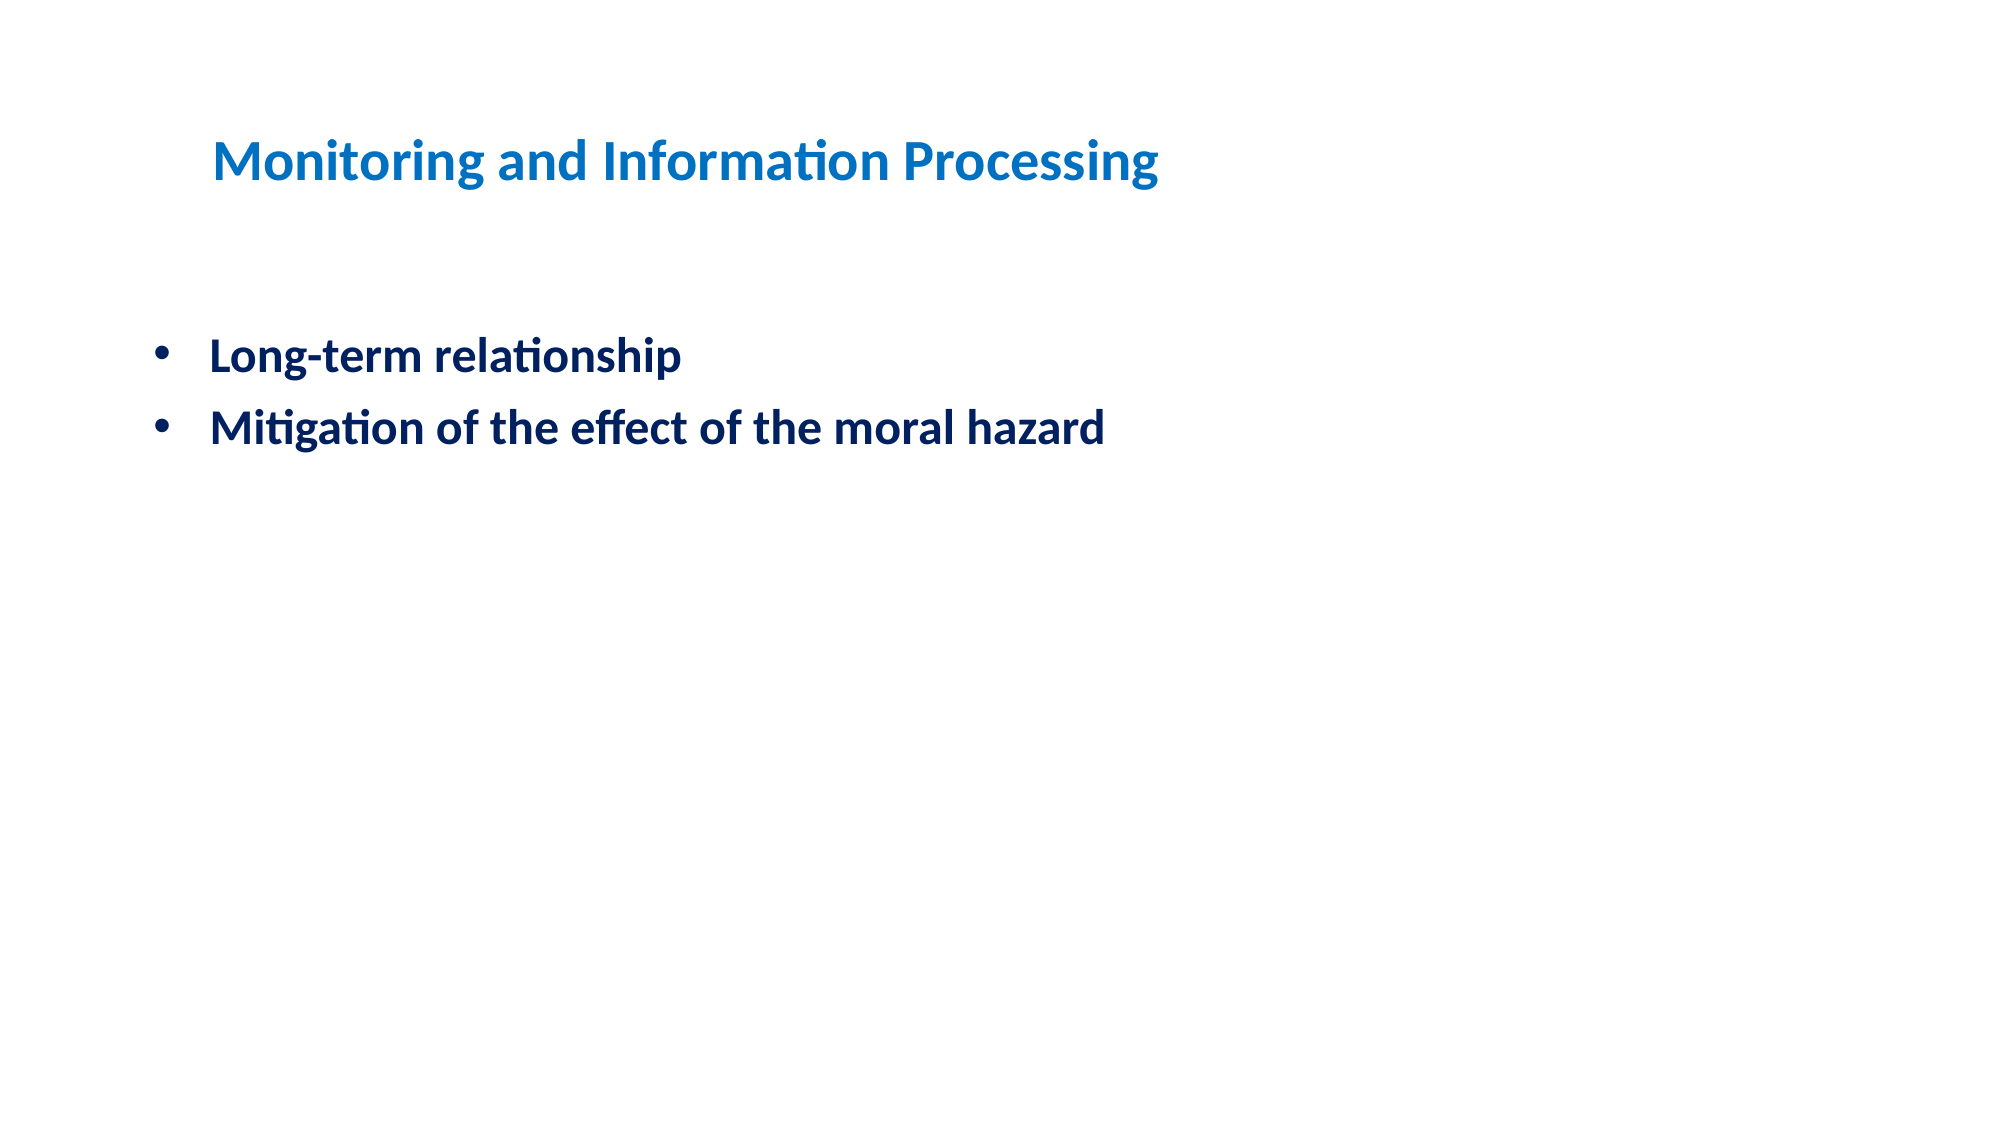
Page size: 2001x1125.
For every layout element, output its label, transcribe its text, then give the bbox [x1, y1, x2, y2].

text_box Long-term relationship Mitigation of the effect of the moral hazard [138, 315, 1591, 705]
text_box Monitoring and Information Processing [197, 114, 1724, 200]
